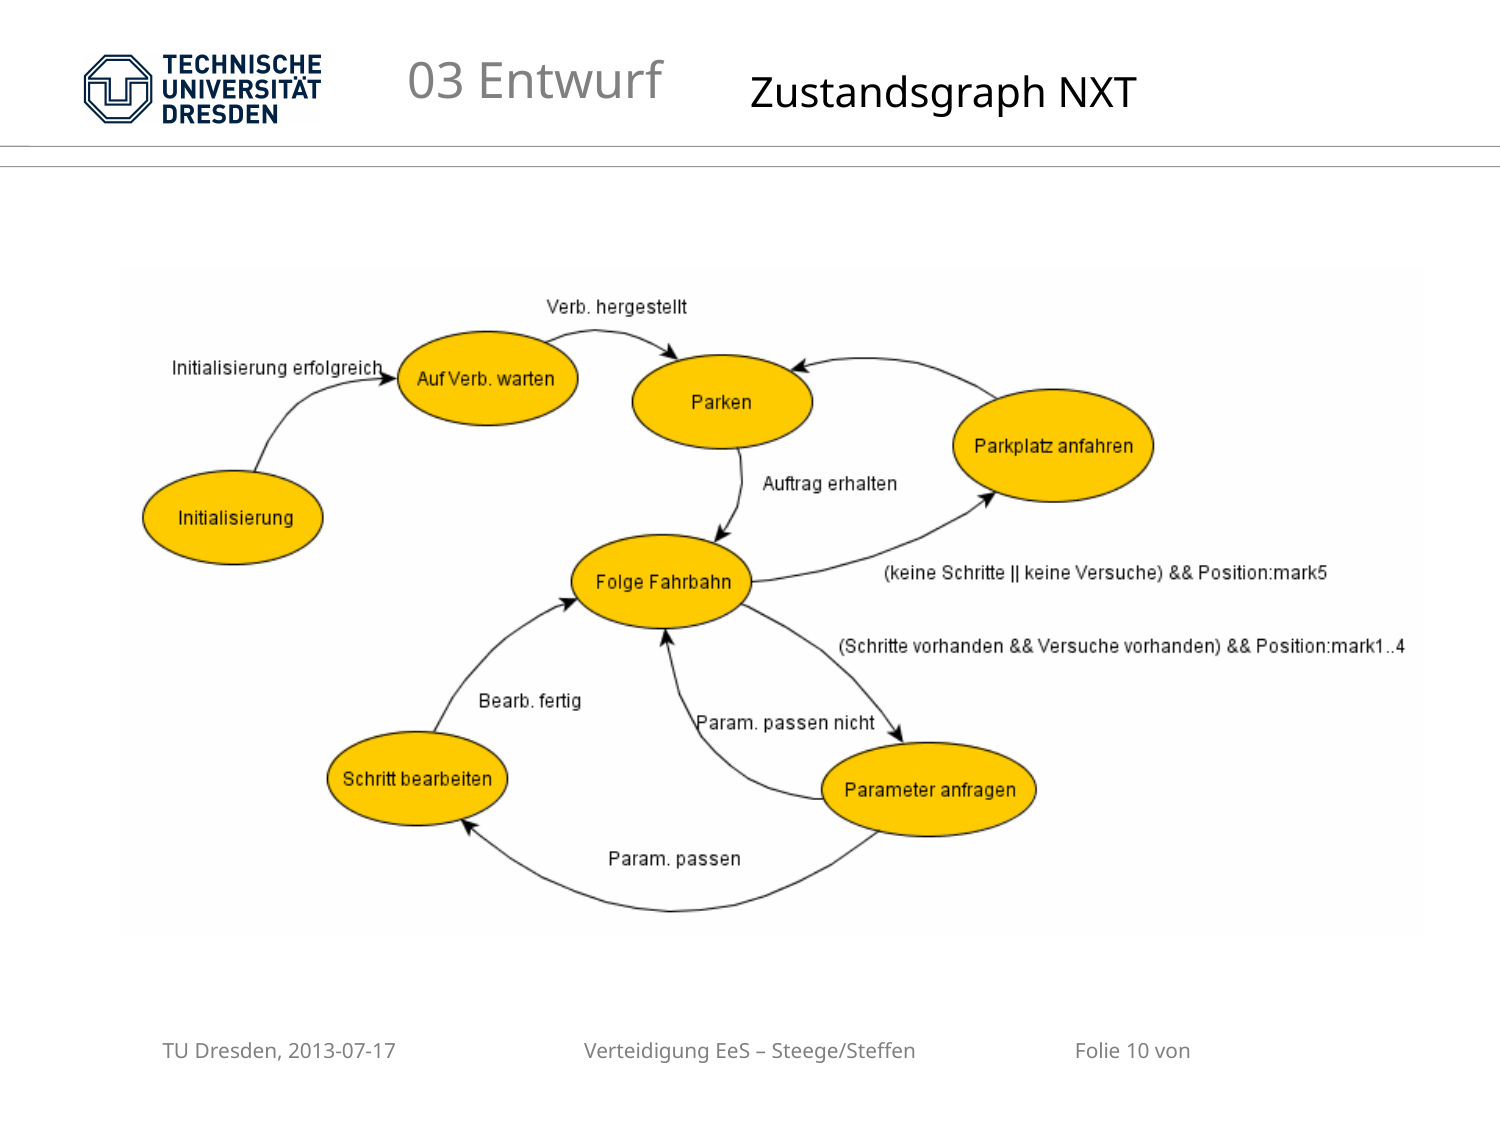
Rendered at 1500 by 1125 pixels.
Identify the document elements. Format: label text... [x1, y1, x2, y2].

picture [83, 54, 321, 124]
text_box Folie <Nummer> von [1074, 1037, 1388, 1075]
picture [119, 267, 1425, 936]
text_box Verteidigung EeS – Steege/Steffen [512, 1037, 988, 1088]
title 03 Entwurf [407, 41, 1500, 117]
text_box TU Dresden, 2013-07-17 [162, 1037, 500, 1082]
text_box Zustandsgraph NXT [749, 54, 1500, 118]
